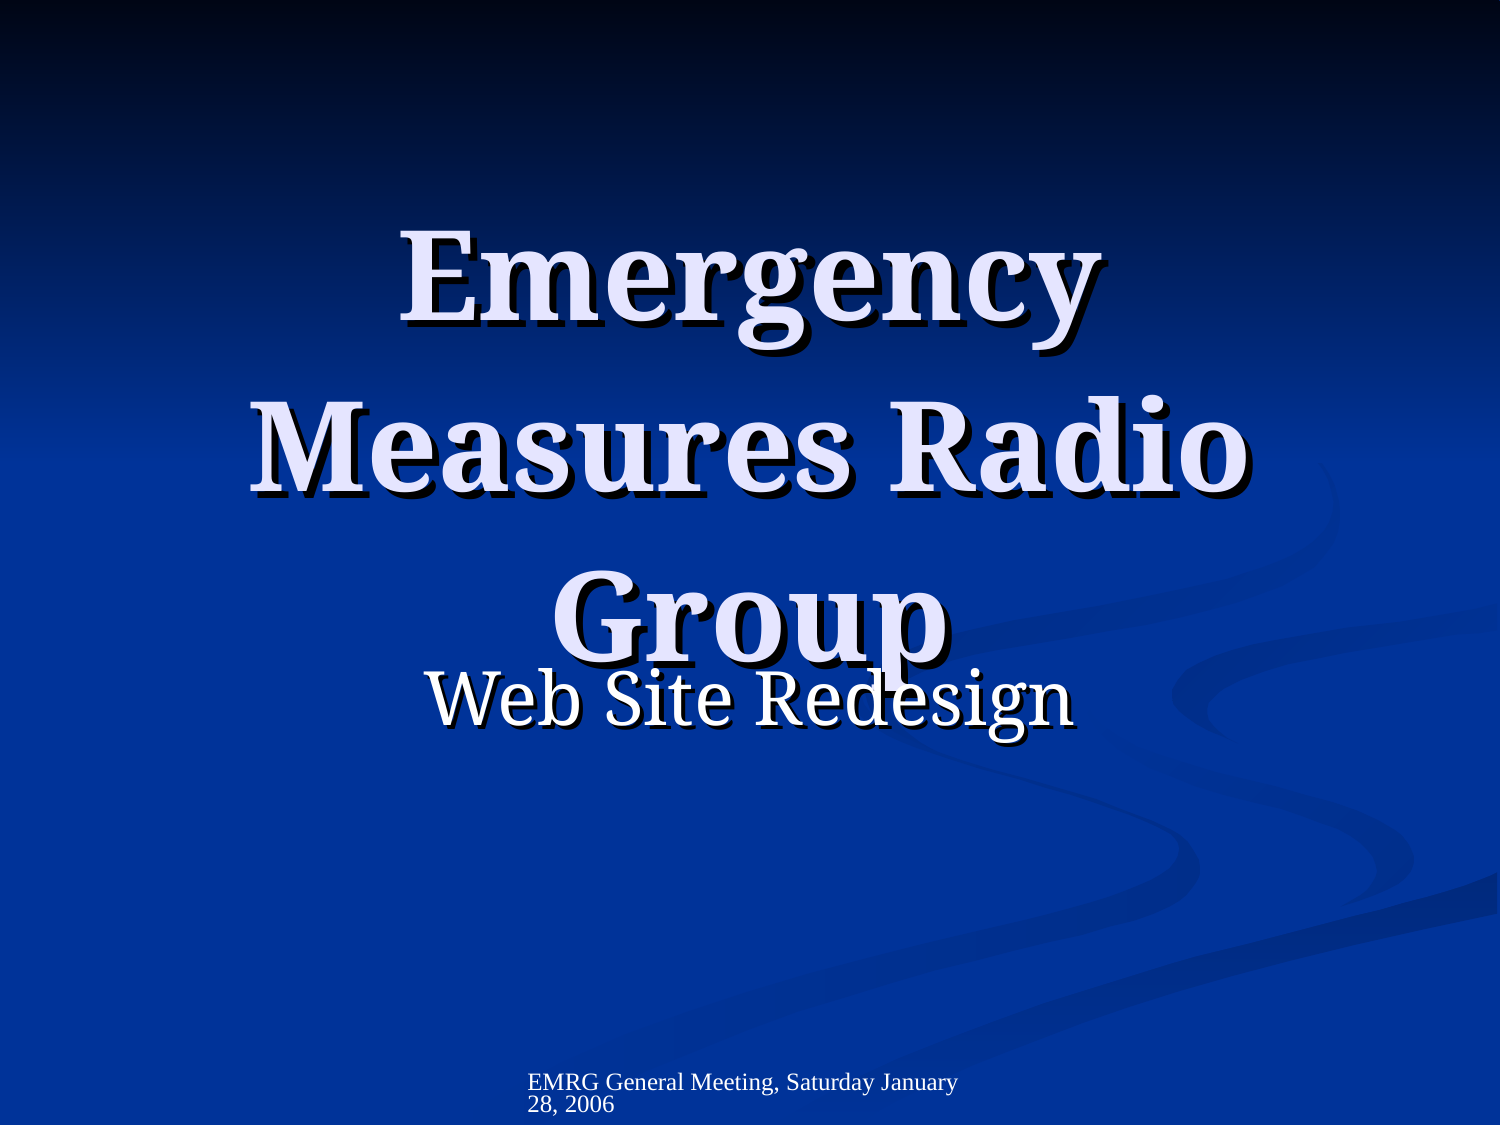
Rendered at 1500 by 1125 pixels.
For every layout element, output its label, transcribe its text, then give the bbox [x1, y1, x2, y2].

subtitle Web Site Redesign [225, 637, 1276, 926]
title Emergency Measures Radio Group [112, 209, 1388, 676]
